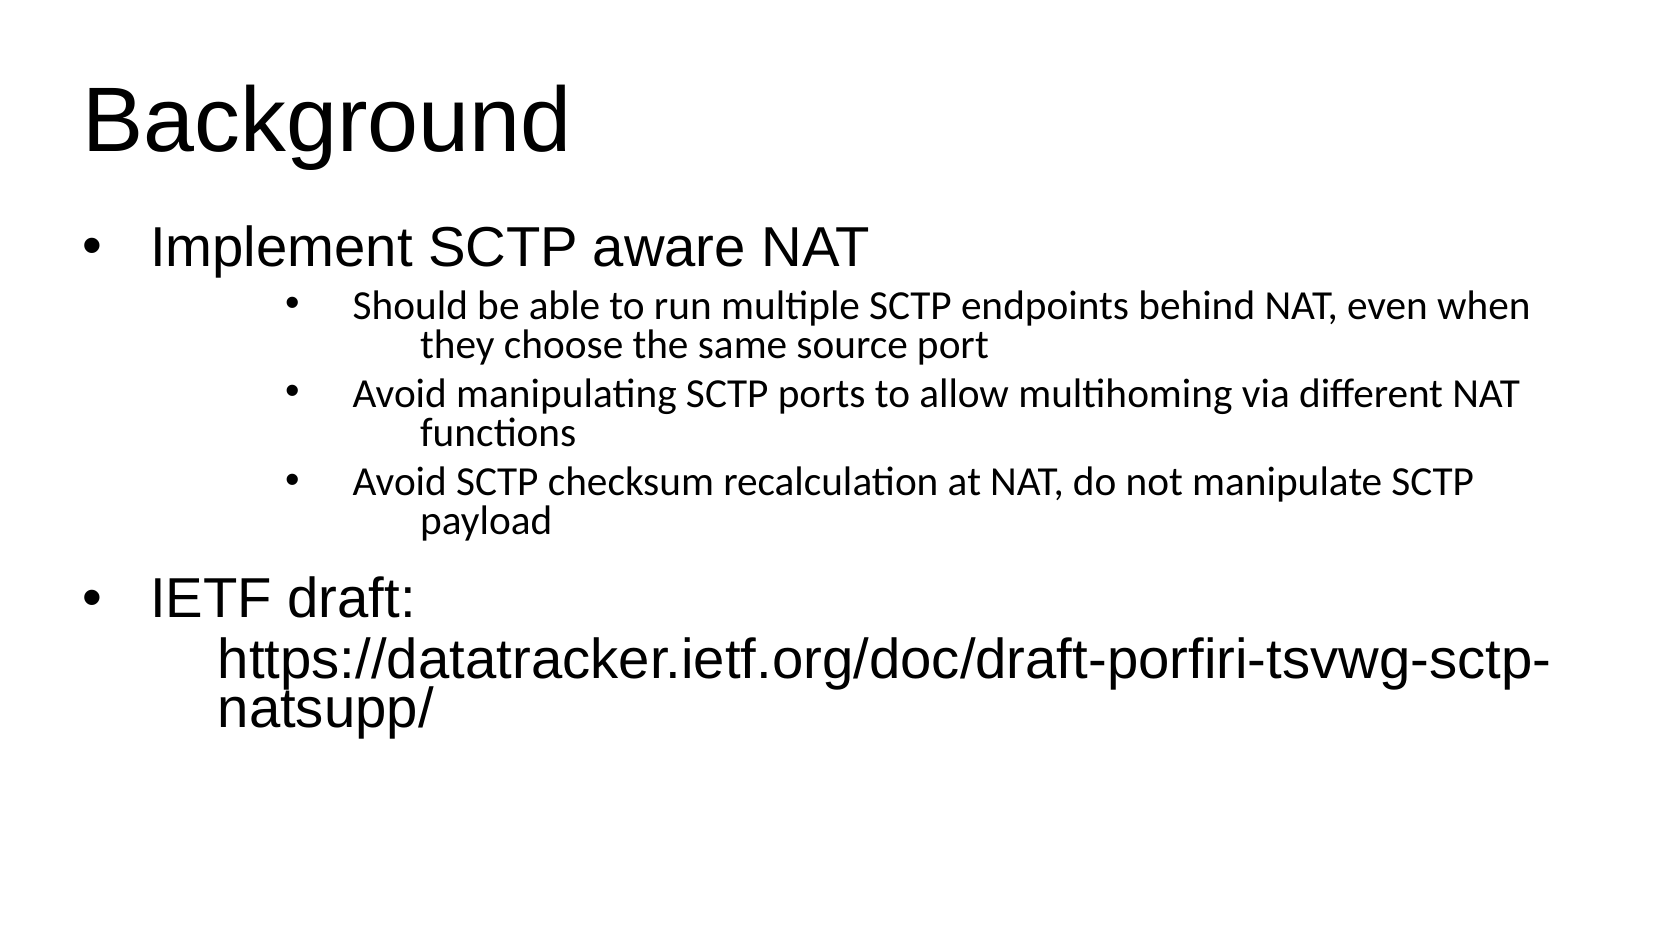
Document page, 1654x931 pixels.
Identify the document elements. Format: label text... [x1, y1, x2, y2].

list Implement SCTP aware NAT Should be able to run multiple SCTP endpoints behind NAT, even when they choose the same source port Avoid manipulating SCTP ports to allow multihoming via different NAT functions Avoid SCTP checksum recalculation at NAT, do not manipulate SCTP payload IETF draft: https://datatracker.ietf.org/doc/draft-porfiri-tsvwg-sctp-natsupp/ [82, 217, 1571, 758]
title Background [82, 37, 1571, 193]
